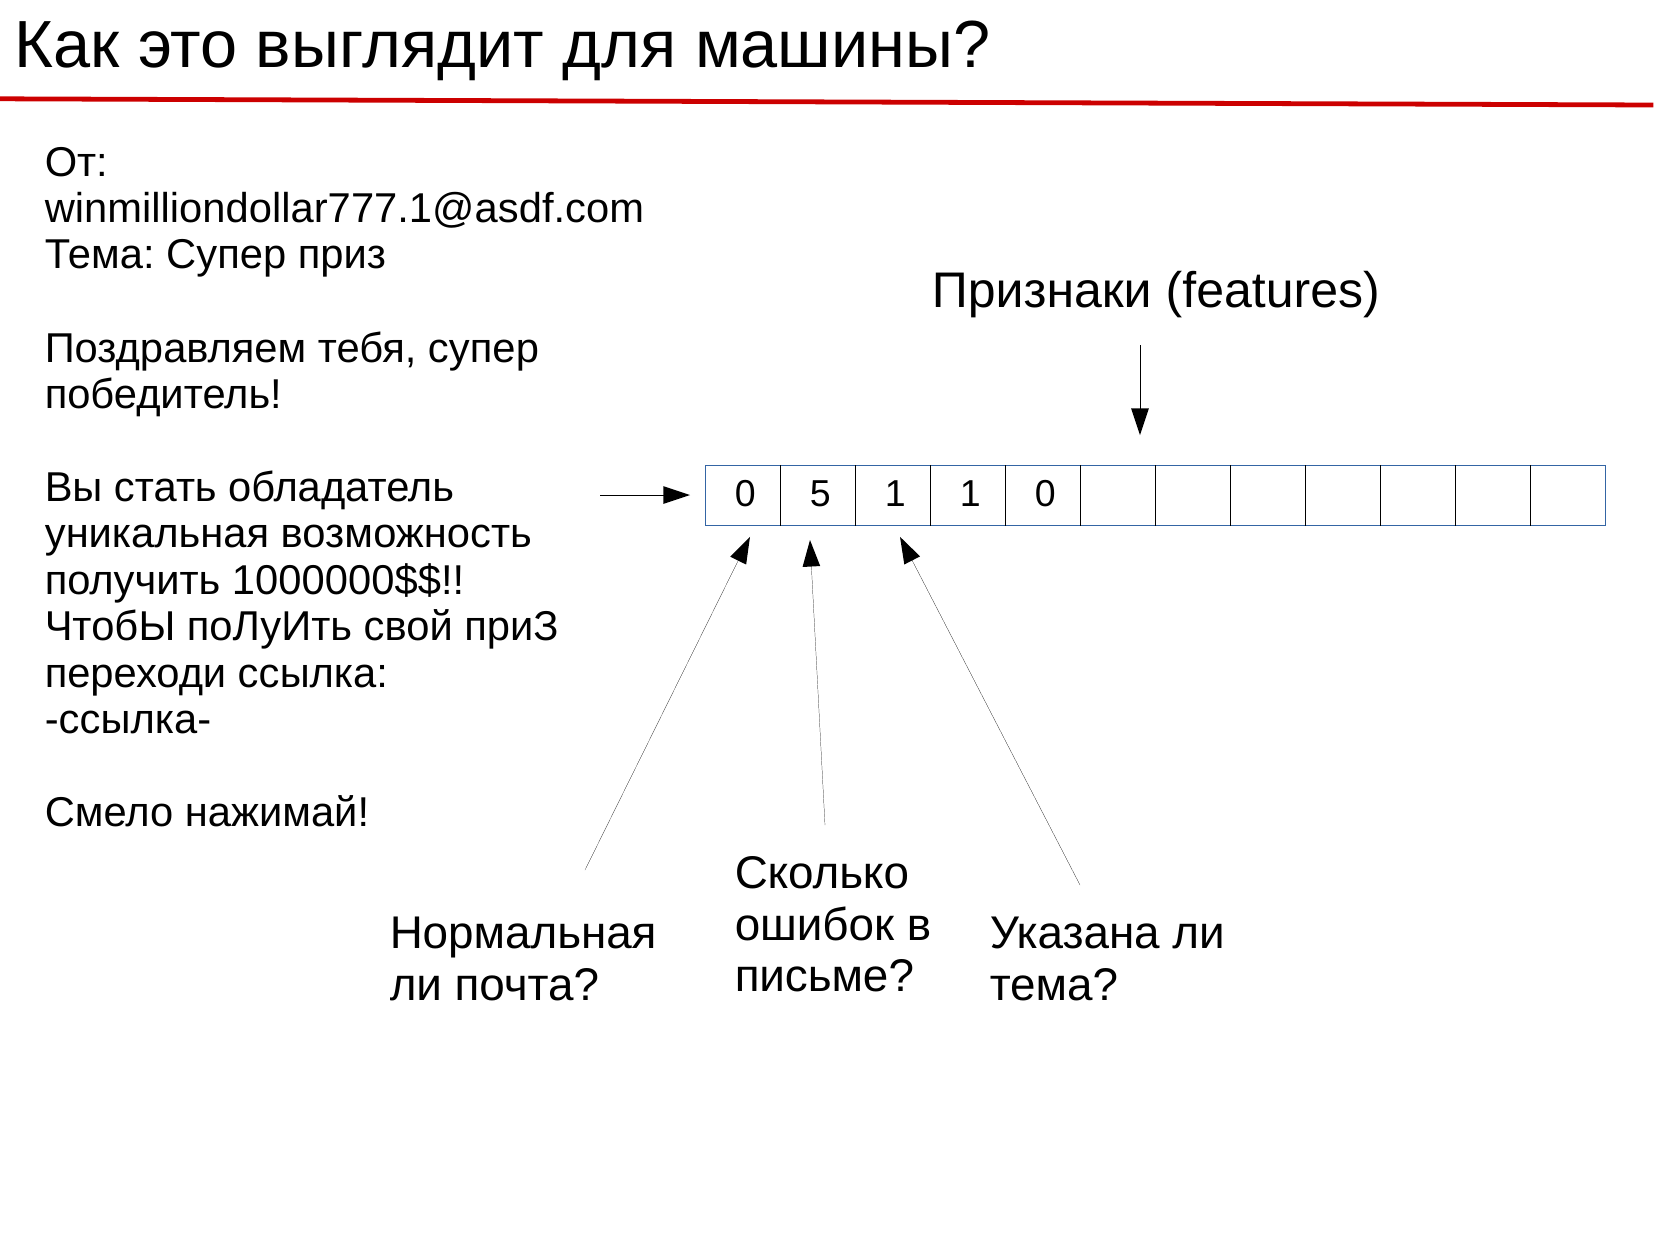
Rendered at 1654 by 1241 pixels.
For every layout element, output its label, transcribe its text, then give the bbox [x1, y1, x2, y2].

text_box Как это выглядит для машины? [0, 0, 1021, 90]
text_box [931, 465, 945, 526]
text_box 1 [945, 465, 1006, 537]
text_box [856, 465, 870, 526]
text_box [1096, 465, 1155, 526]
text_box [1381, 465, 1455, 526]
text_box 0 [1020, 465, 1096, 537]
text_box [1006, 465, 1020, 526]
text_box Сколько ошибок в письме? [720, 840, 1036, 1009]
text_box [1456, 465, 1530, 526]
text_box 5 [795, 465, 856, 537]
text_box 1 [870, 465, 931, 537]
text_box [705, 465, 720, 526]
text_box [1306, 465, 1380, 526]
text_box От: winmilliondollar777.1@asdf.com Тема: Супер приз Поздравляем тебя, супер победитель! Вы стать обладатель уникальная возможность получить 1000000$$!! ЧтобЫ поЛуИть свой приЗ переходи ссылка: -ссылка- Смело нажимай! [30, 130, 661, 890]
text_box Признаки (features) [917, 255, 1396, 326]
text_box [1156, 465, 1230, 526]
text_box Нормальная ли почта? [375, 900, 691, 1036]
text_box [1531, 465, 1606, 526]
text_box [1231, 465, 1305, 526]
text_box 0 [720, 465, 795, 537]
text_box Указана ли тема? [975, 900, 1291, 1069]
